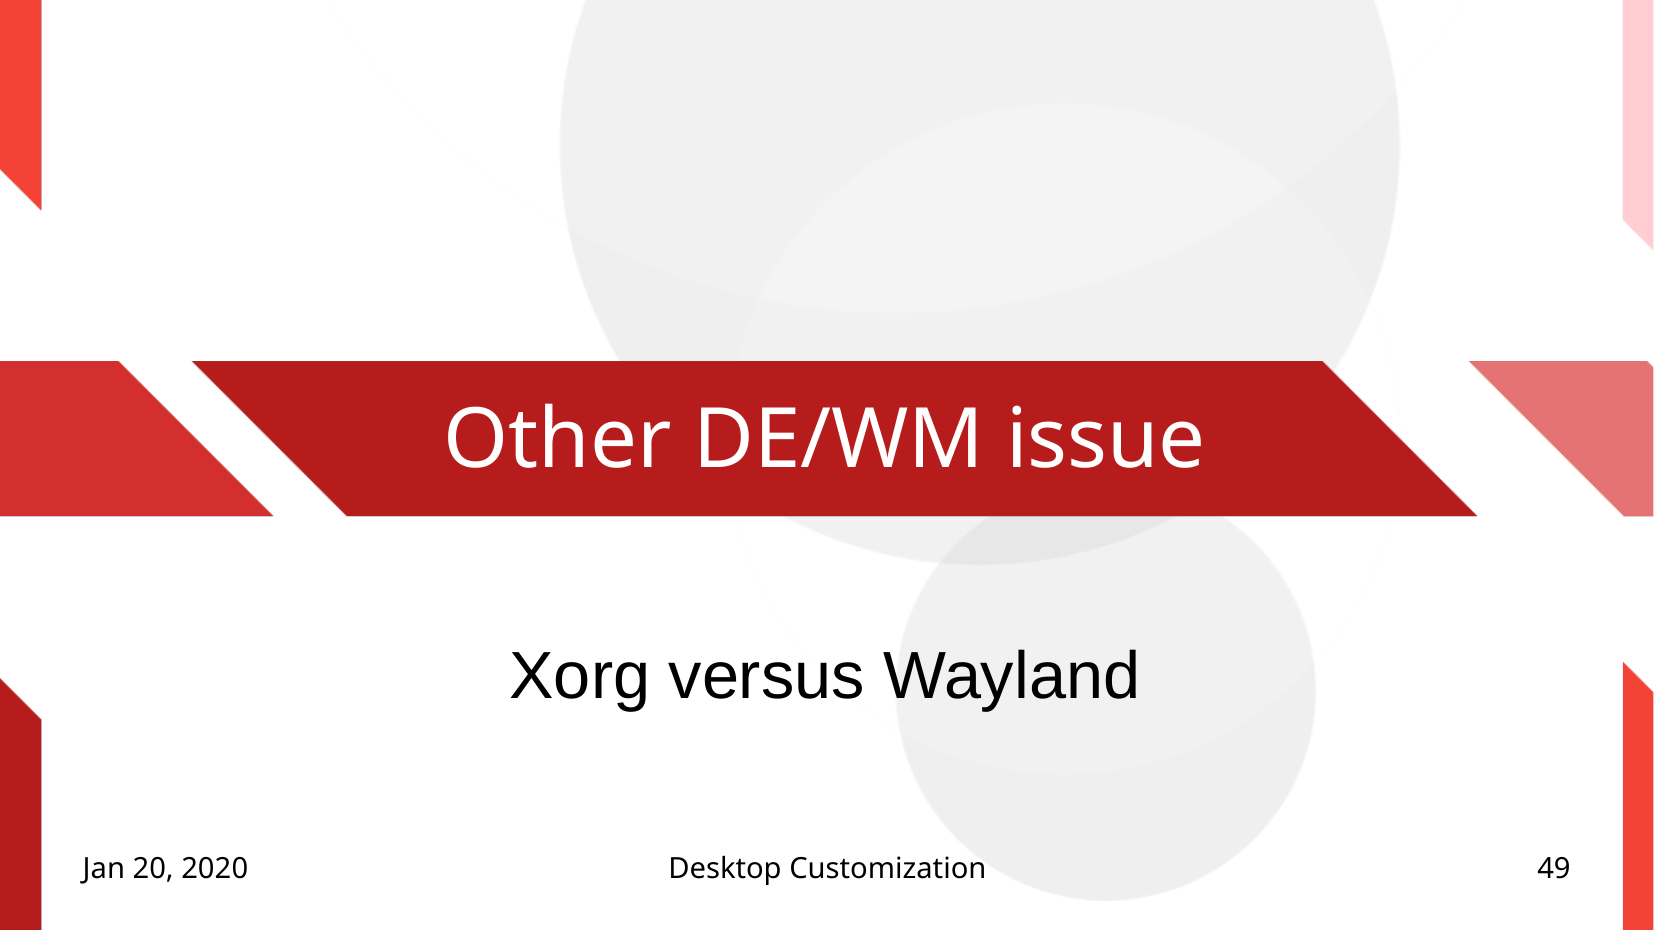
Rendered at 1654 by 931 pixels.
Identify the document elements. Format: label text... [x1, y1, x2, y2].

picture [0, 0, 1654, 930]
title Other DE/WM issue [82, 360, 1568, 511]
subtitle Xorg versus Wayland [82, 525, 1568, 826]
